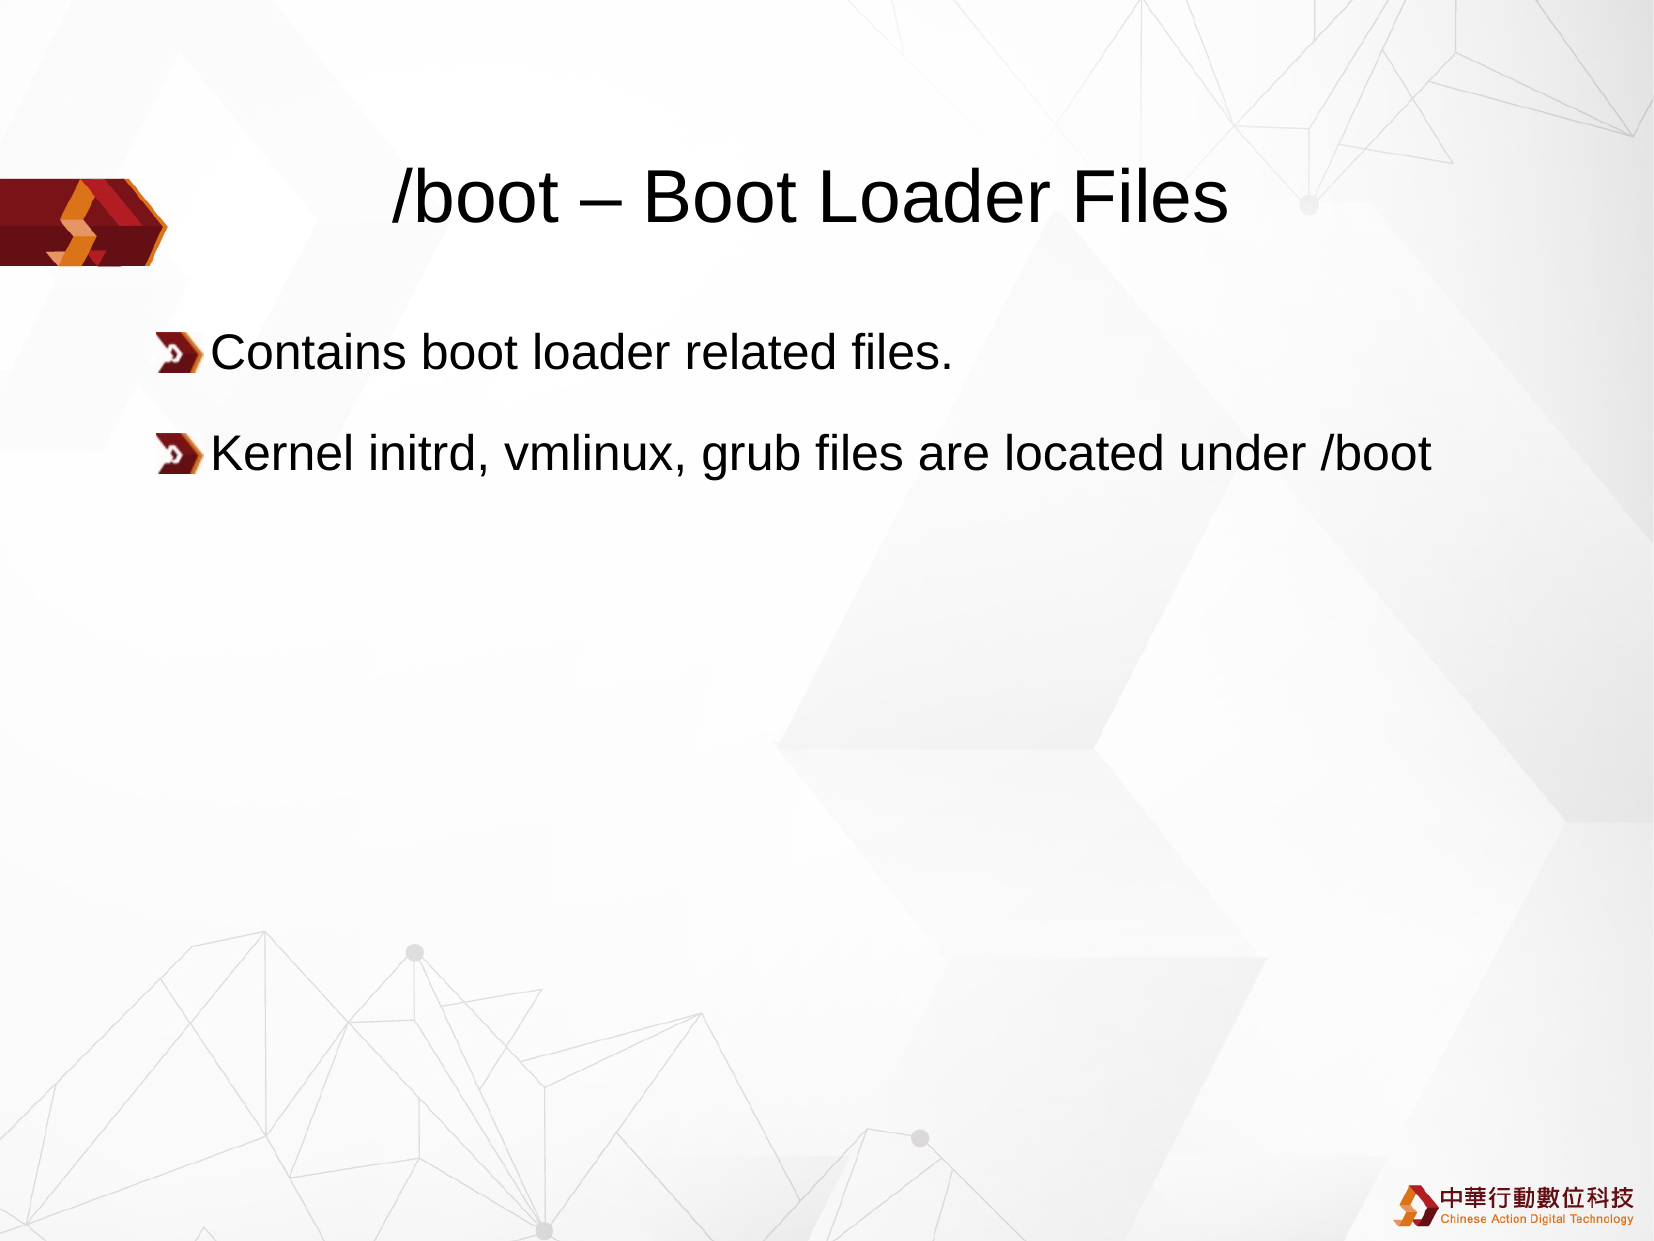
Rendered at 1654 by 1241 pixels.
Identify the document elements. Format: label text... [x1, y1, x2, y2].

title /boot – Boot Loader Files [118, 112, 1506, 281]
list Contains boot loader related files. Kernel initrd, vmlinux, grub files are located under /boot [118, 324, 1571, 1045]
picture [0, 0, 1654, 1241]
